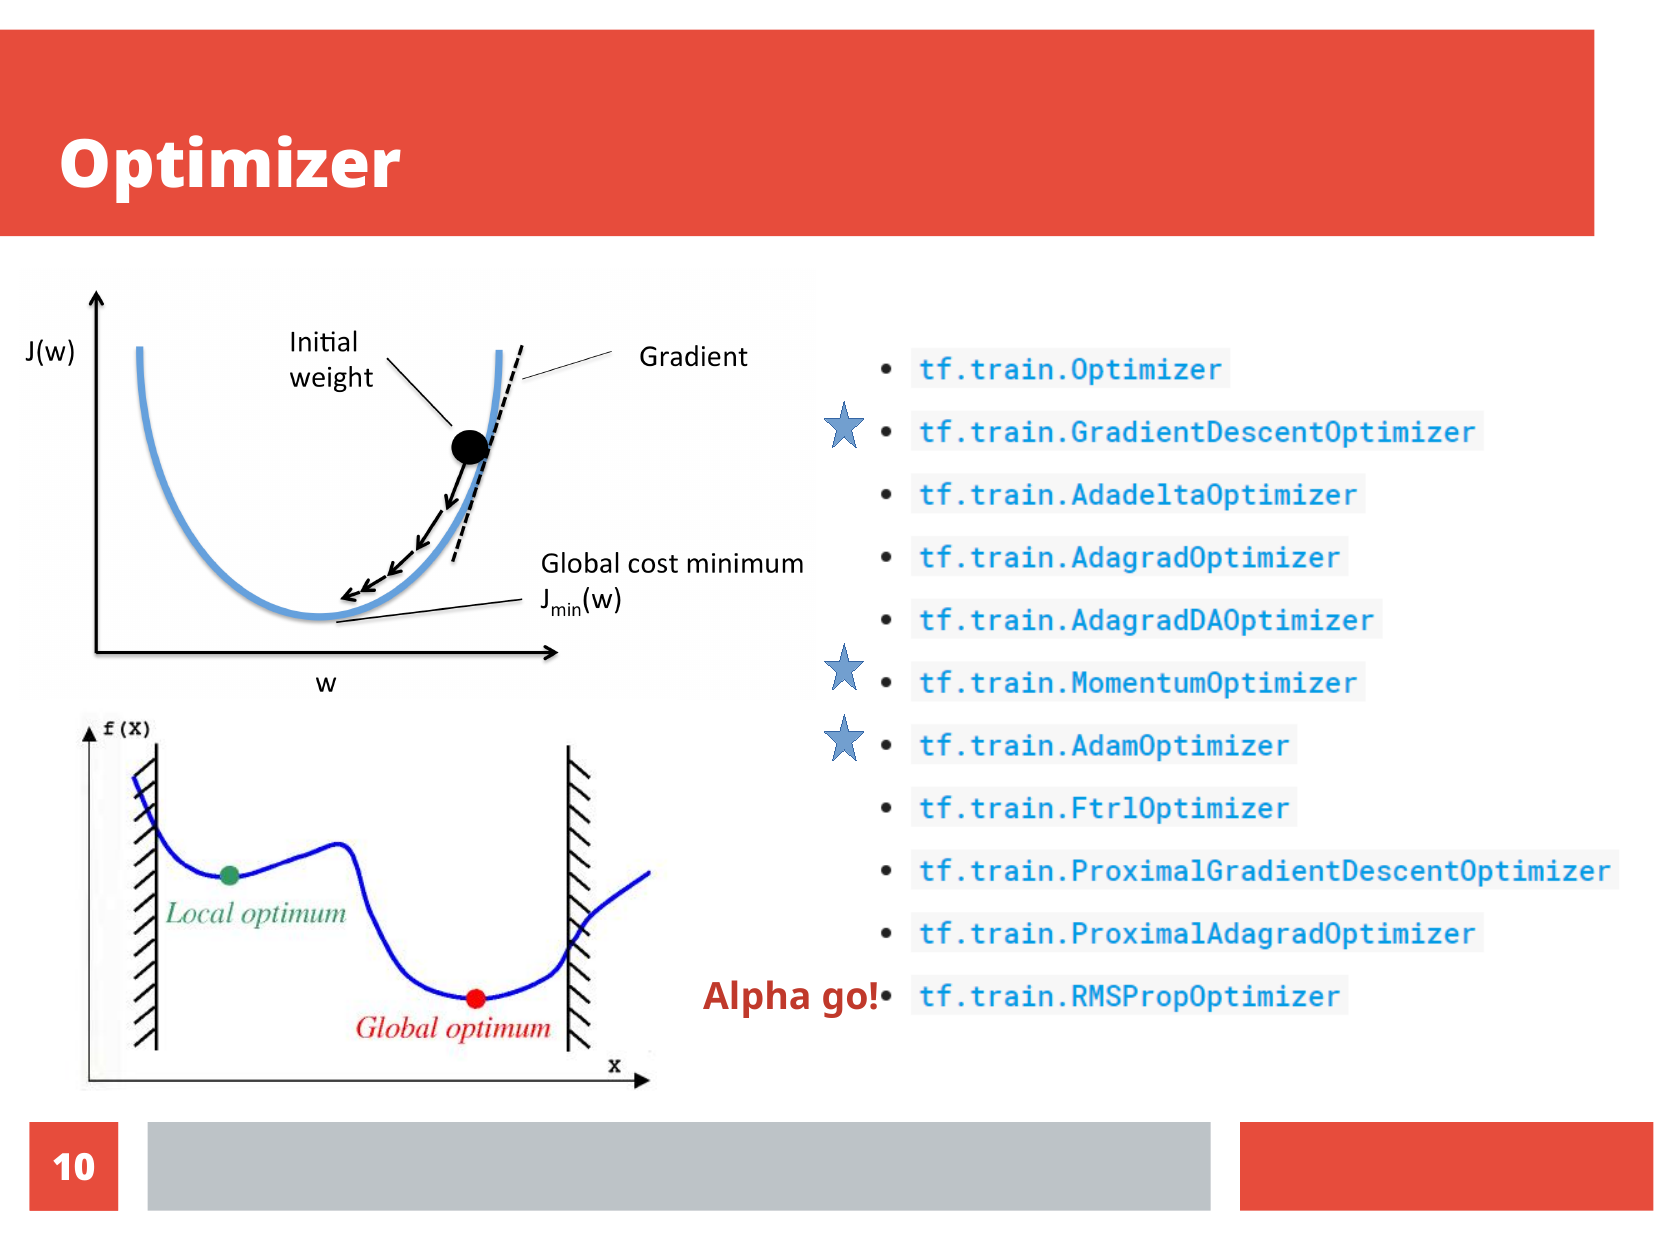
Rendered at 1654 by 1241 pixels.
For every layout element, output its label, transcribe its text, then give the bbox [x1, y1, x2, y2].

text_box [824, 643, 864, 690]
text_box Alpha go! [688, 962, 922, 1025]
title Optimizer [59, 59, 1595, 207]
text_box [824, 714, 864, 761]
picture [19, 268, 816, 1107]
text_box [824, 401, 864, 448]
picture [850, 324, 1645, 1025]
